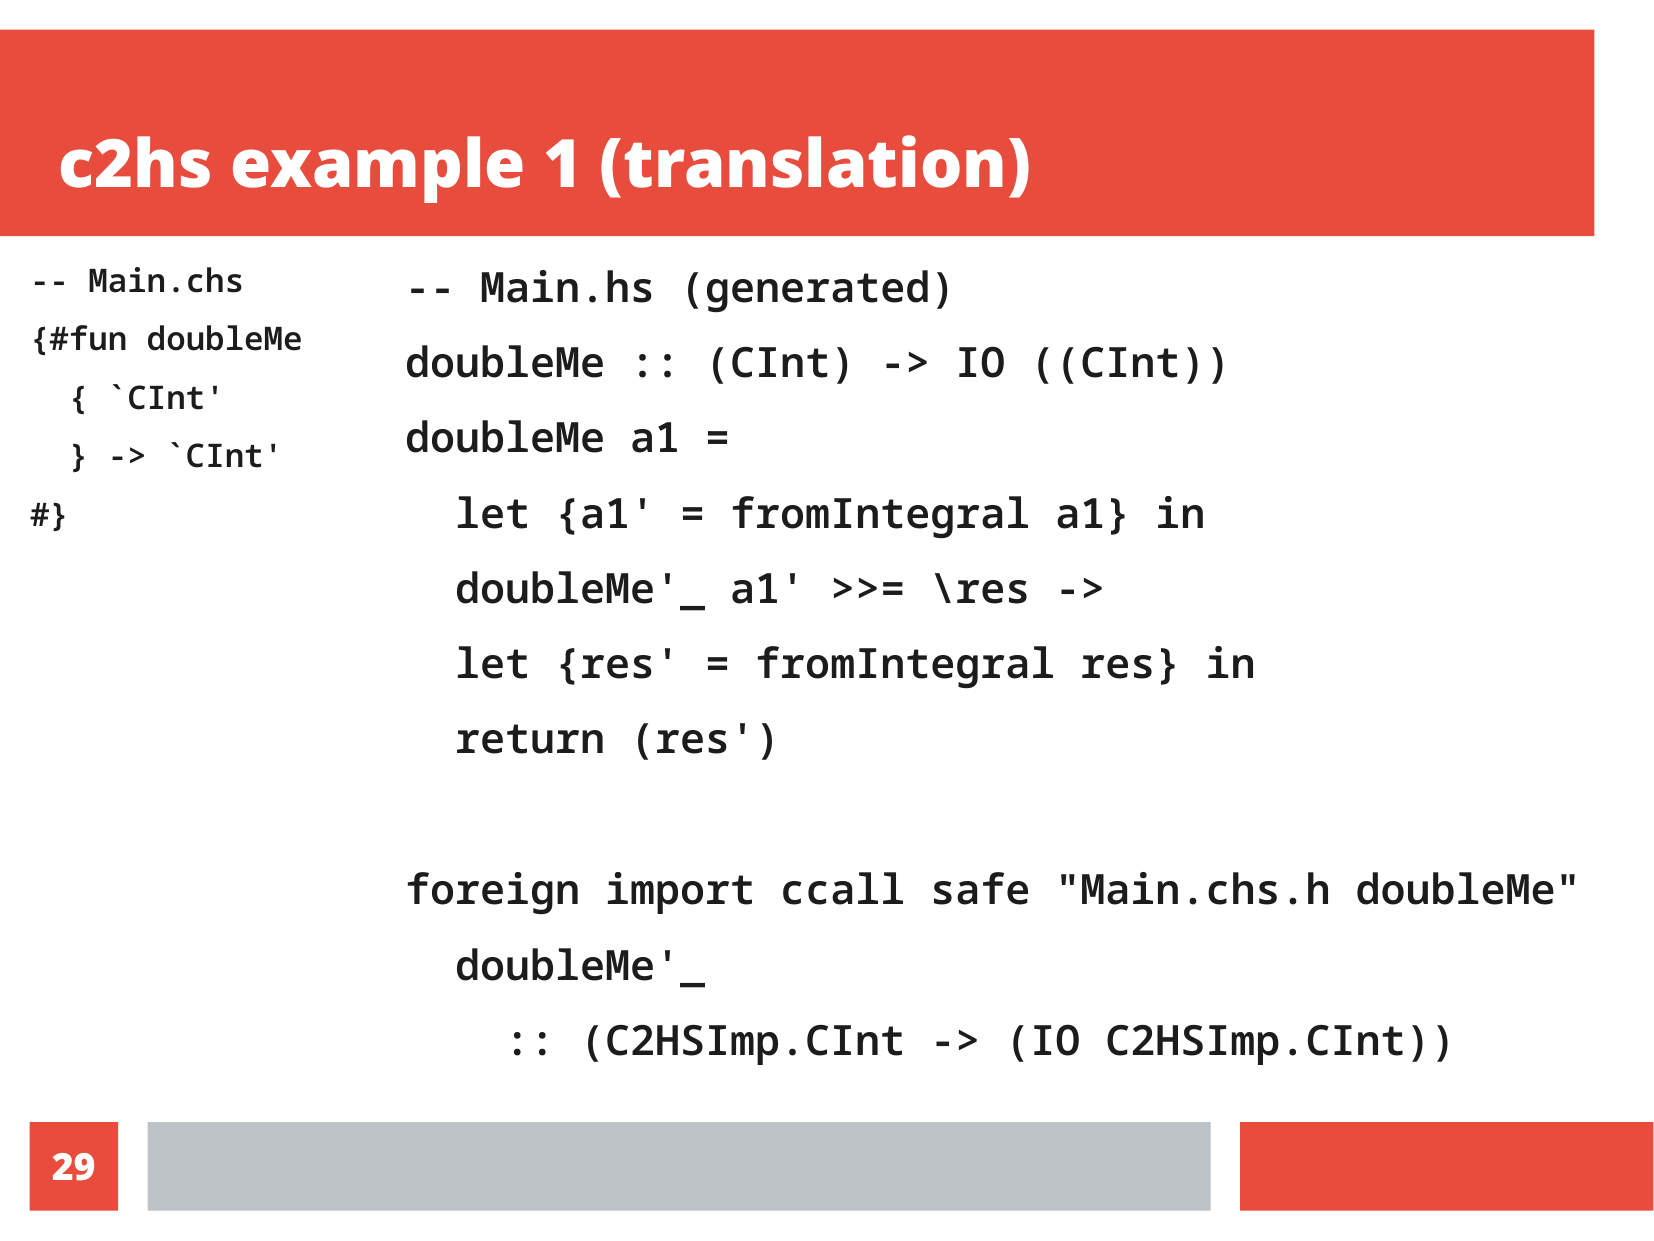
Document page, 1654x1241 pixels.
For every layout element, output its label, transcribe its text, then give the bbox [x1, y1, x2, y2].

title c2hs example 1 (translation) [59, 59, 1595, 207]
list -- Main.chs {#fun doubleMe { `CInt' } -> `CInt' #} [30, 257, 405, 541]
list -- Main.hs (generated) doubleMe :: (CInt) -> IO ((CInt)) doubleMe a1 = let {a1' = fromIntegral a1} in doubleMe'_ a1' >>= \res -> let {res' = fromIntegral res} in return (res') foreign import ccall safe "Main.chs.h doubleMe" doubleMe'_ :: (C2HSImp.CInt -> (IO C2HSImp.CInt)) [405, 257, 1606, 1081]
